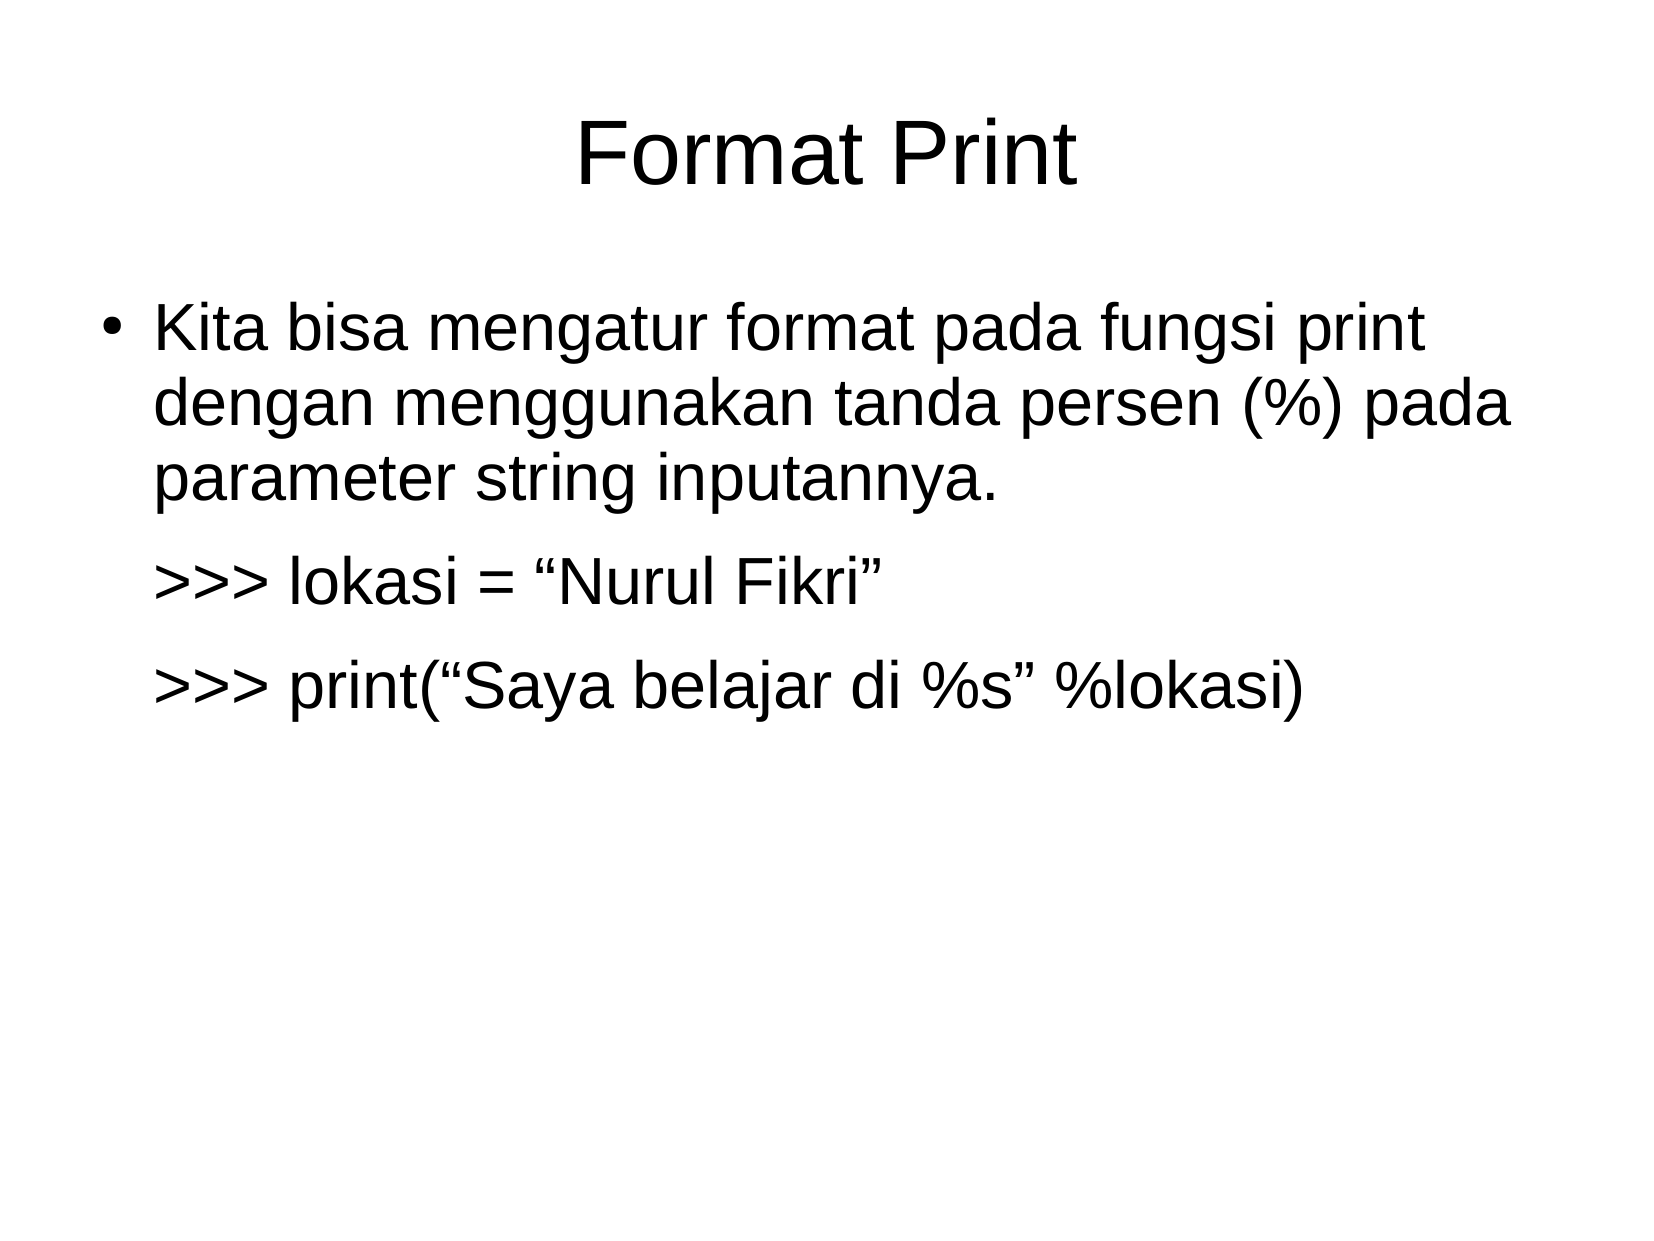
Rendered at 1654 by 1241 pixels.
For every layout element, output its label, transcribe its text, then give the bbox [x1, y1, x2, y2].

title Format Print [82, 49, 1571, 257]
list Kita bisa mengatur format pada fungsi print dengan menggunakan tanda persen (%) pada parameter string inputannya. >>> lokasi = “Nurul Fikri” >>> print(“Saya belajar di %s” %lokasi) [82, 290, 1571, 1010]
